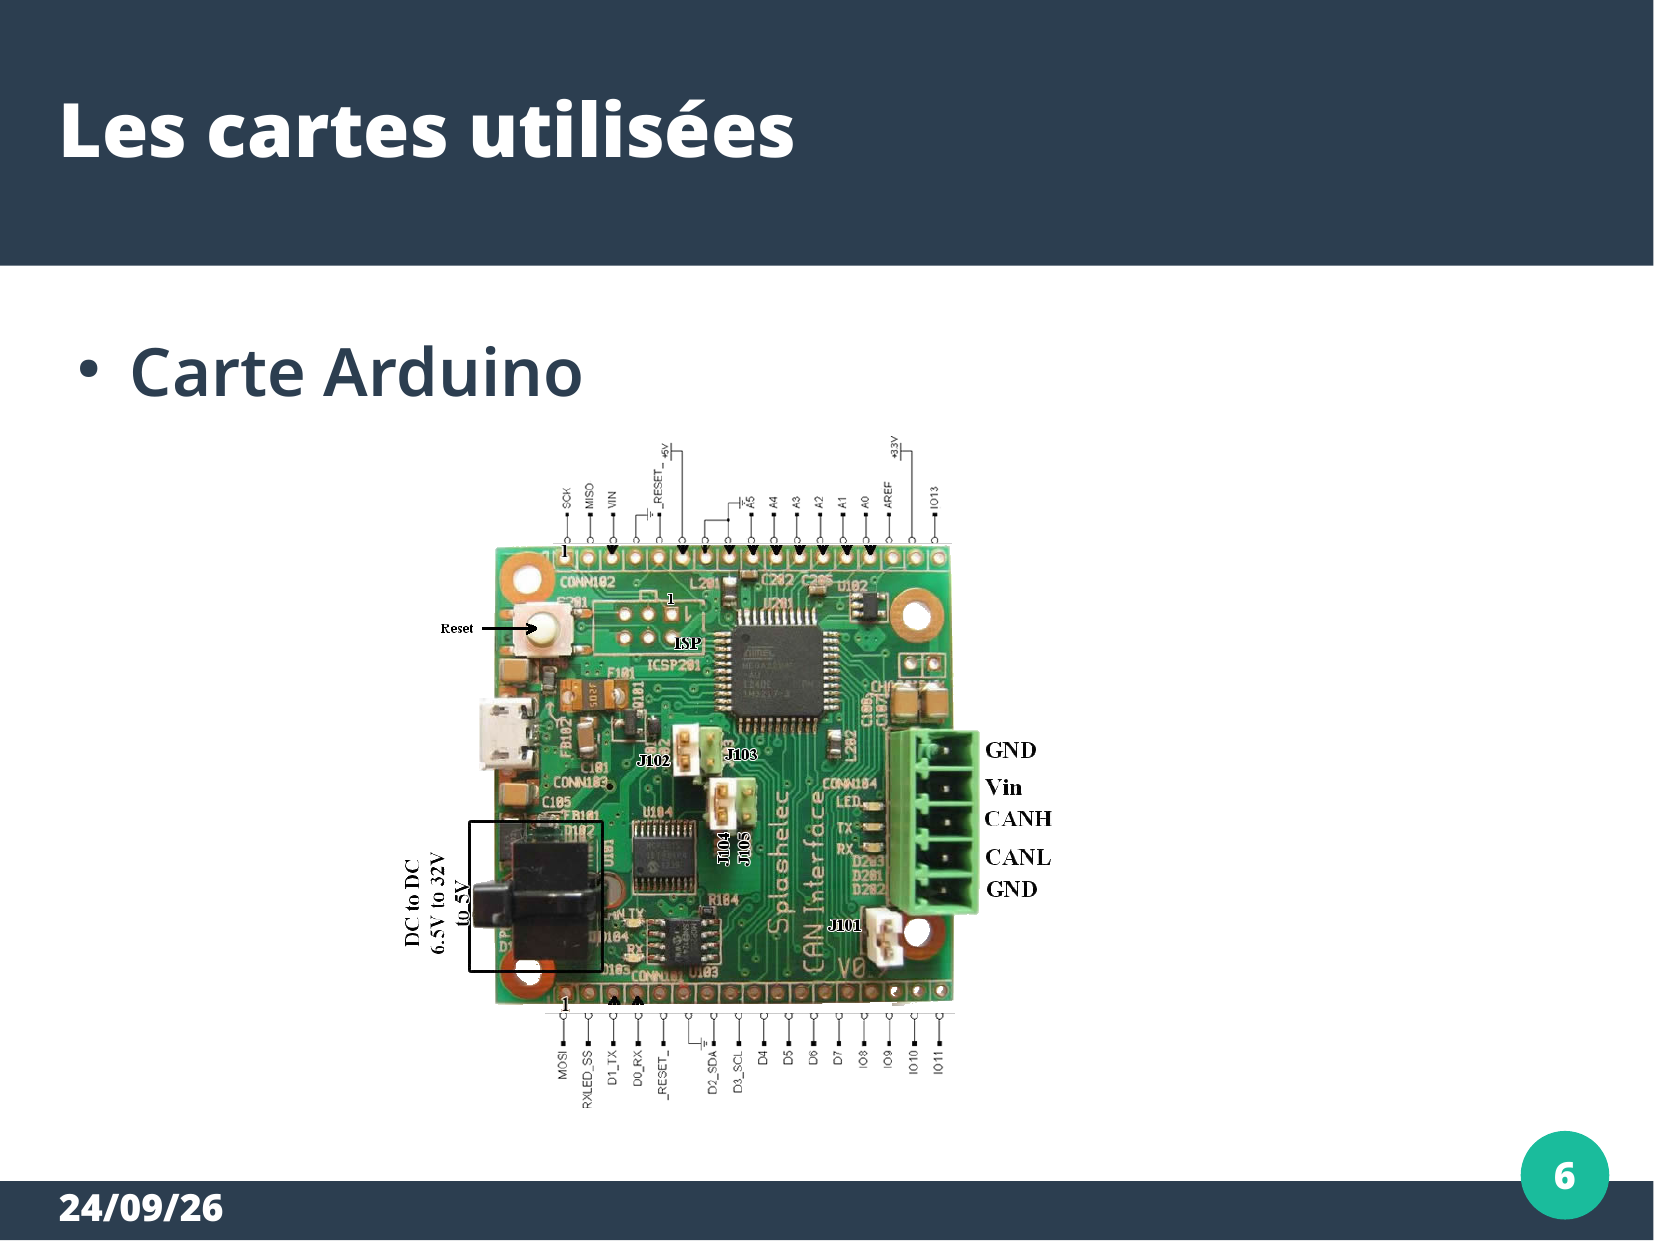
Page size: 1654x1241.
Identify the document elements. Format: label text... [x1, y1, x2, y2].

title Les cartes utilisées [59, 49, 1595, 207]
list Carte Arduino [59, 324, 1595, 1152]
picture [405, 436, 1052, 1108]
